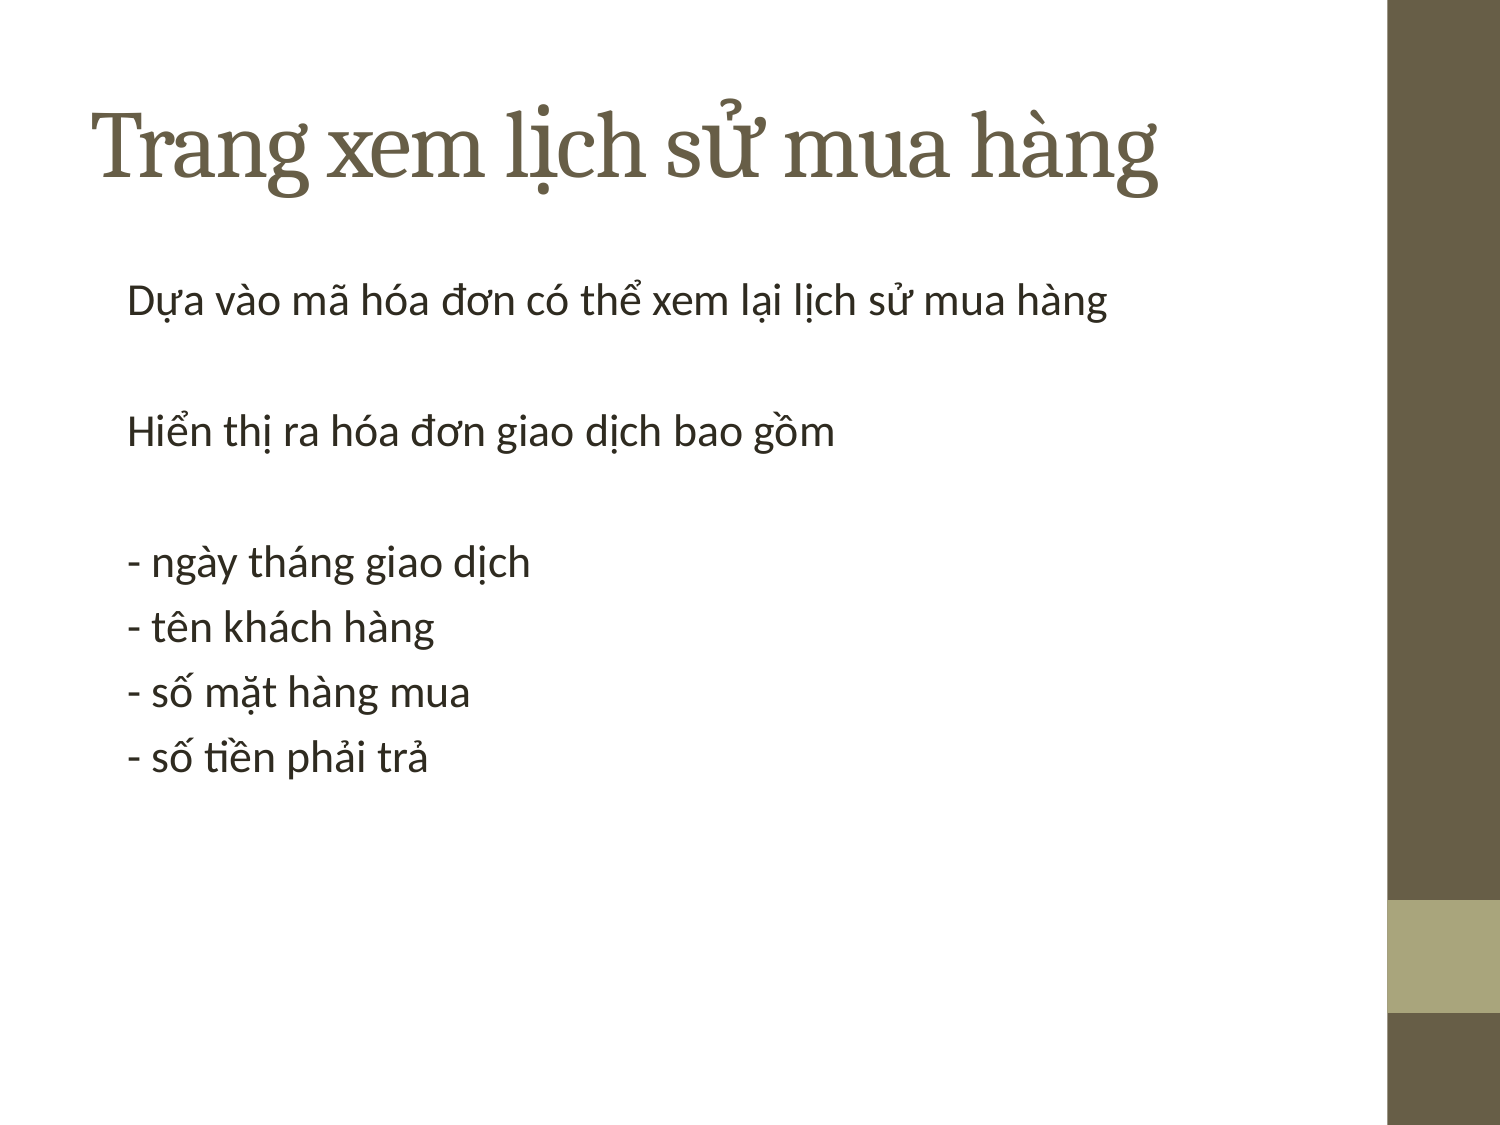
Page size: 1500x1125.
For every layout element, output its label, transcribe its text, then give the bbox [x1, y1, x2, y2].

title Trang xem lịch sử mua hàng [75, 45, 1326, 233]
list Dựa vào mã hóa đơn có thể xem lại lịch sử mua hàng Hiển thị ra hóa đơn giao dịch bao gồm - ngày tháng giao dịch - tên khách hàng - số mặt hàng mua - số tiền phải trả [75, 262, 1326, 1051]
